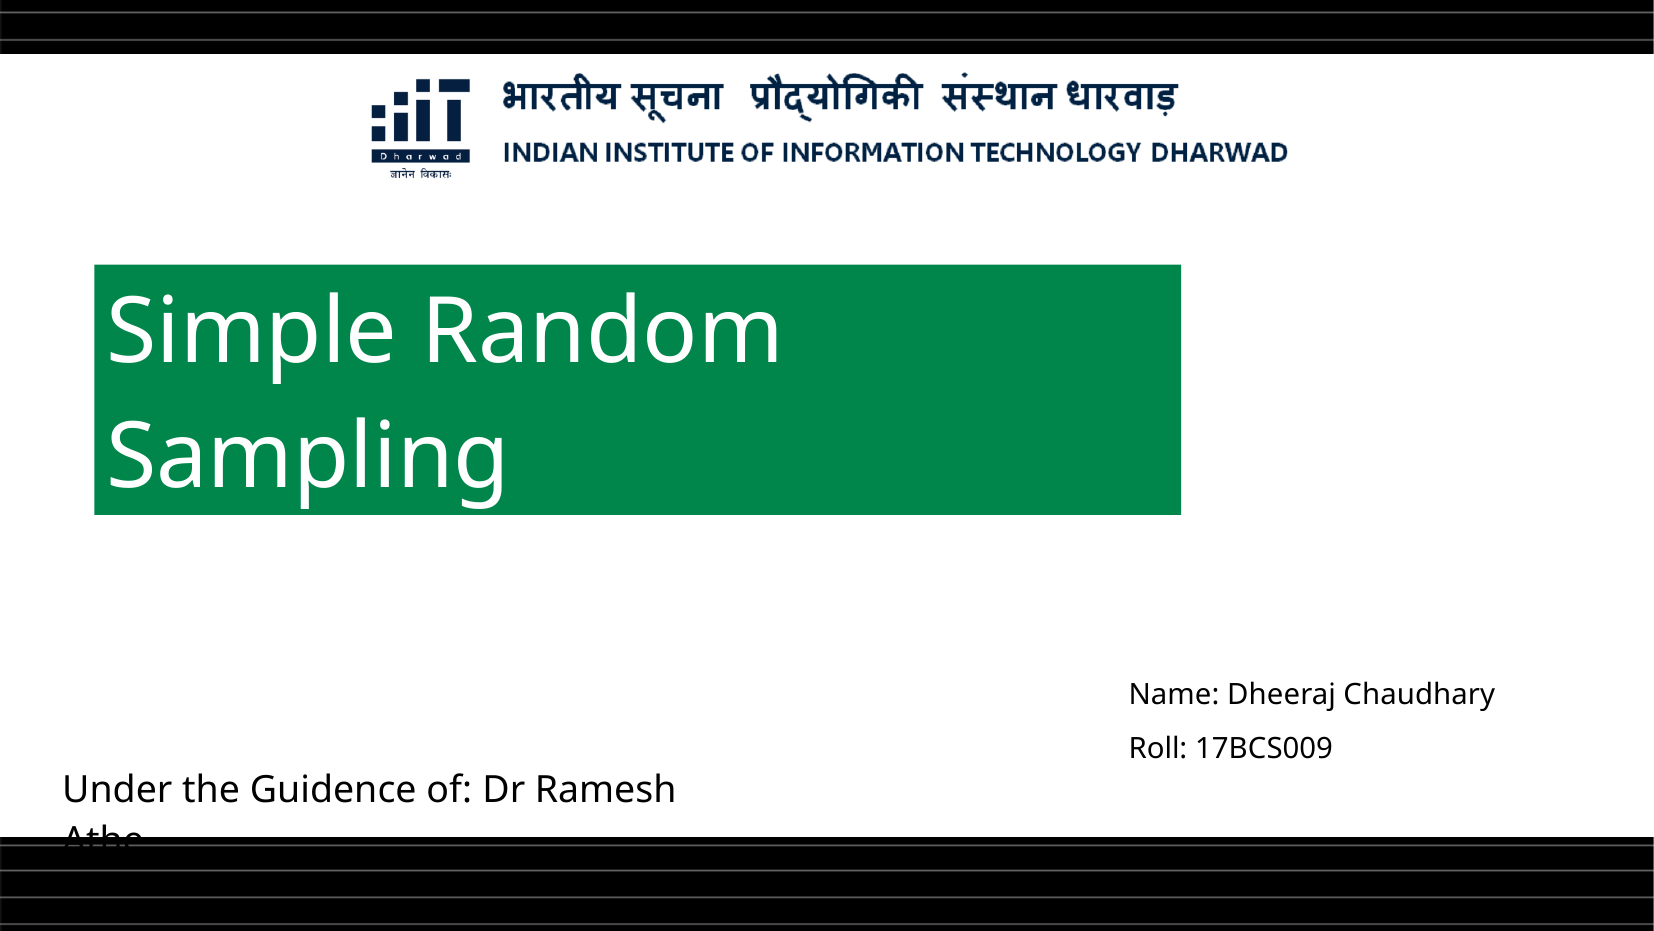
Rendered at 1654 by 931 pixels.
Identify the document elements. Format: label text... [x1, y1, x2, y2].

title Simple Random Sampling [94, 307, 1182, 473]
picture [354, 70, 1300, 188]
text_box Under the Guidence of: Dr Ramesh Athe [47, 754, 780, 875]
picture [0, 0, 1654, 54]
picture [0, 837, 1654, 931]
list Name: Dheeraj Chaudhary Roll: 17BCS009 [1086, 673, 1619, 768]
